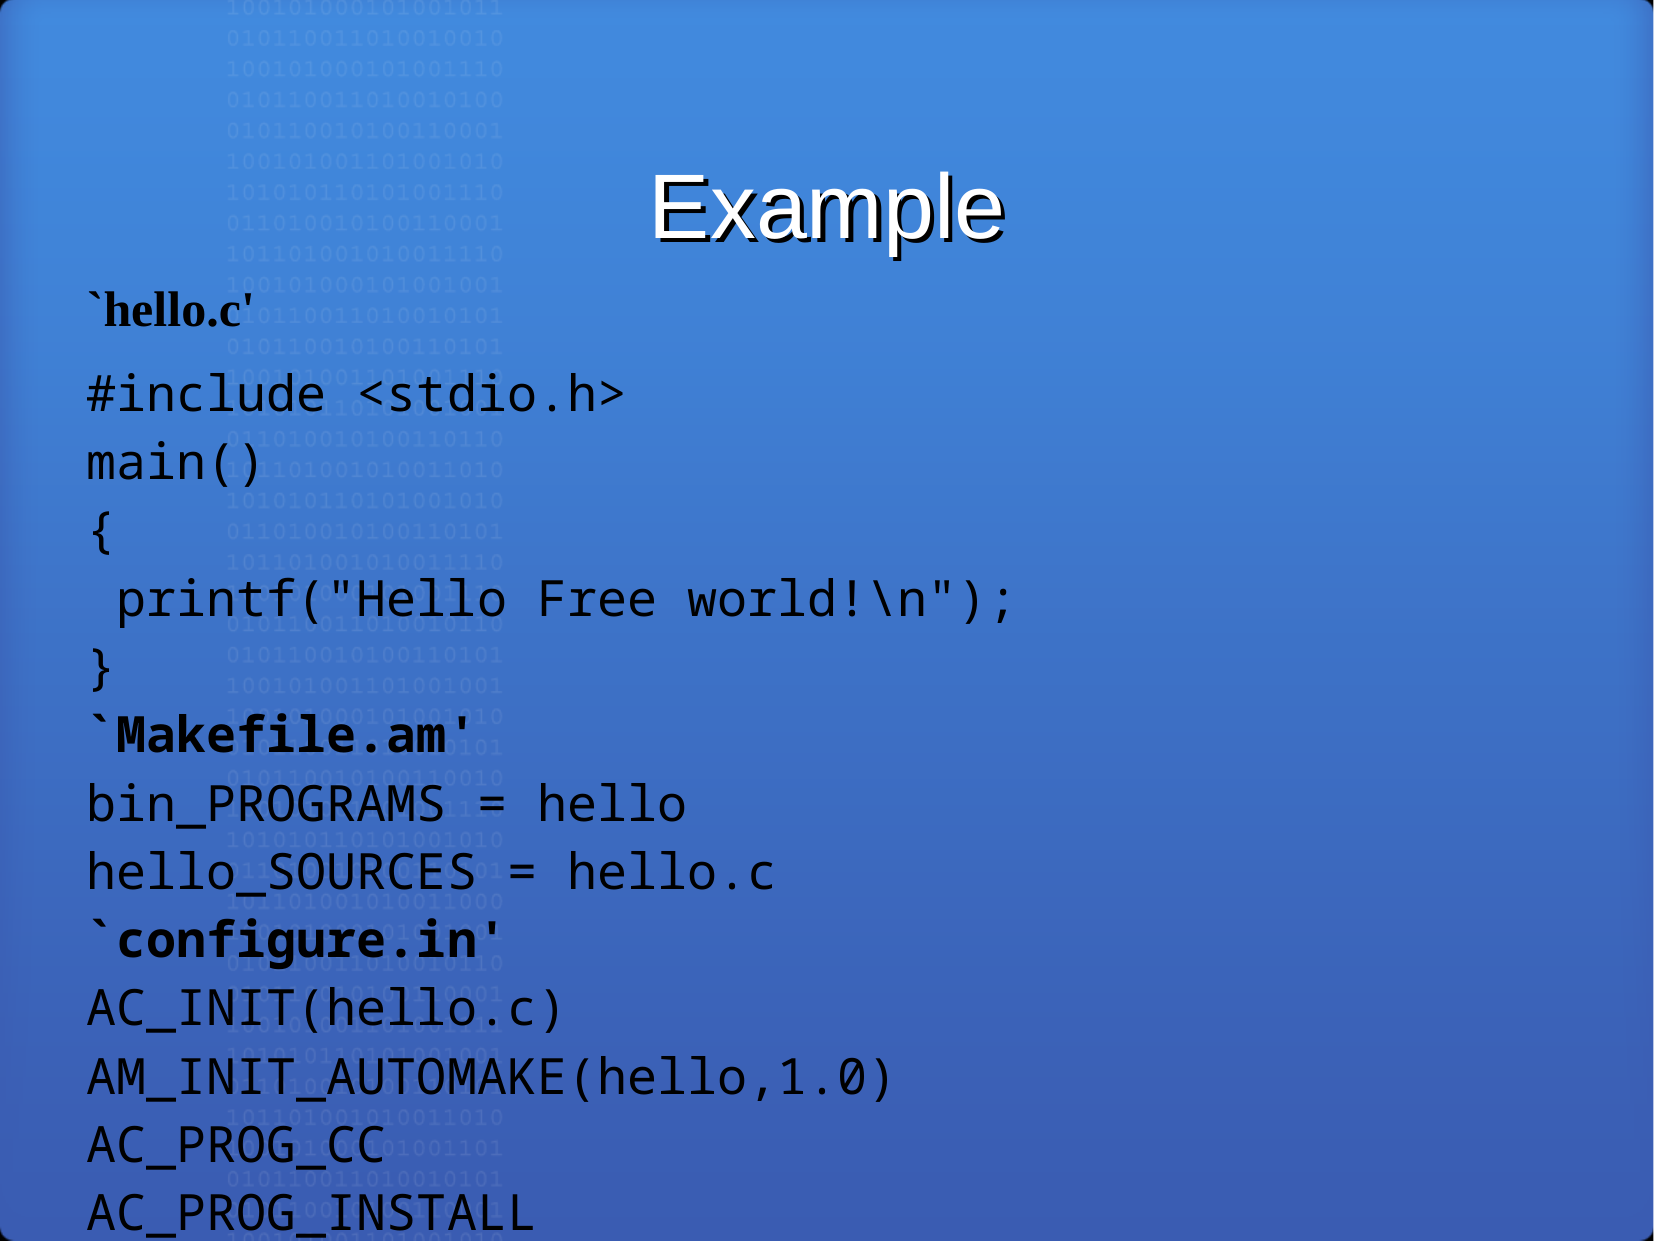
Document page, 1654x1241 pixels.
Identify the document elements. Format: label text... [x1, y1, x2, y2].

text_box `hello.c' #include <stdio.h> main() { printf("Hello Free world!\n"); } `Makefile.am' bin_PROGRAMS = hello hello_SOURCES = hello.c `configure.in' AC_INIT(hello.c) AM_INIT_AUTOMAKE(hello,1.0) AC_PROG_CC AC_PROG_INSTALL AC_OUTPUT(Makefile) [86, 281, 1359, 1177]
picture [0, 0, 1654, 1241]
title Example [121, 102, 1534, 311]
